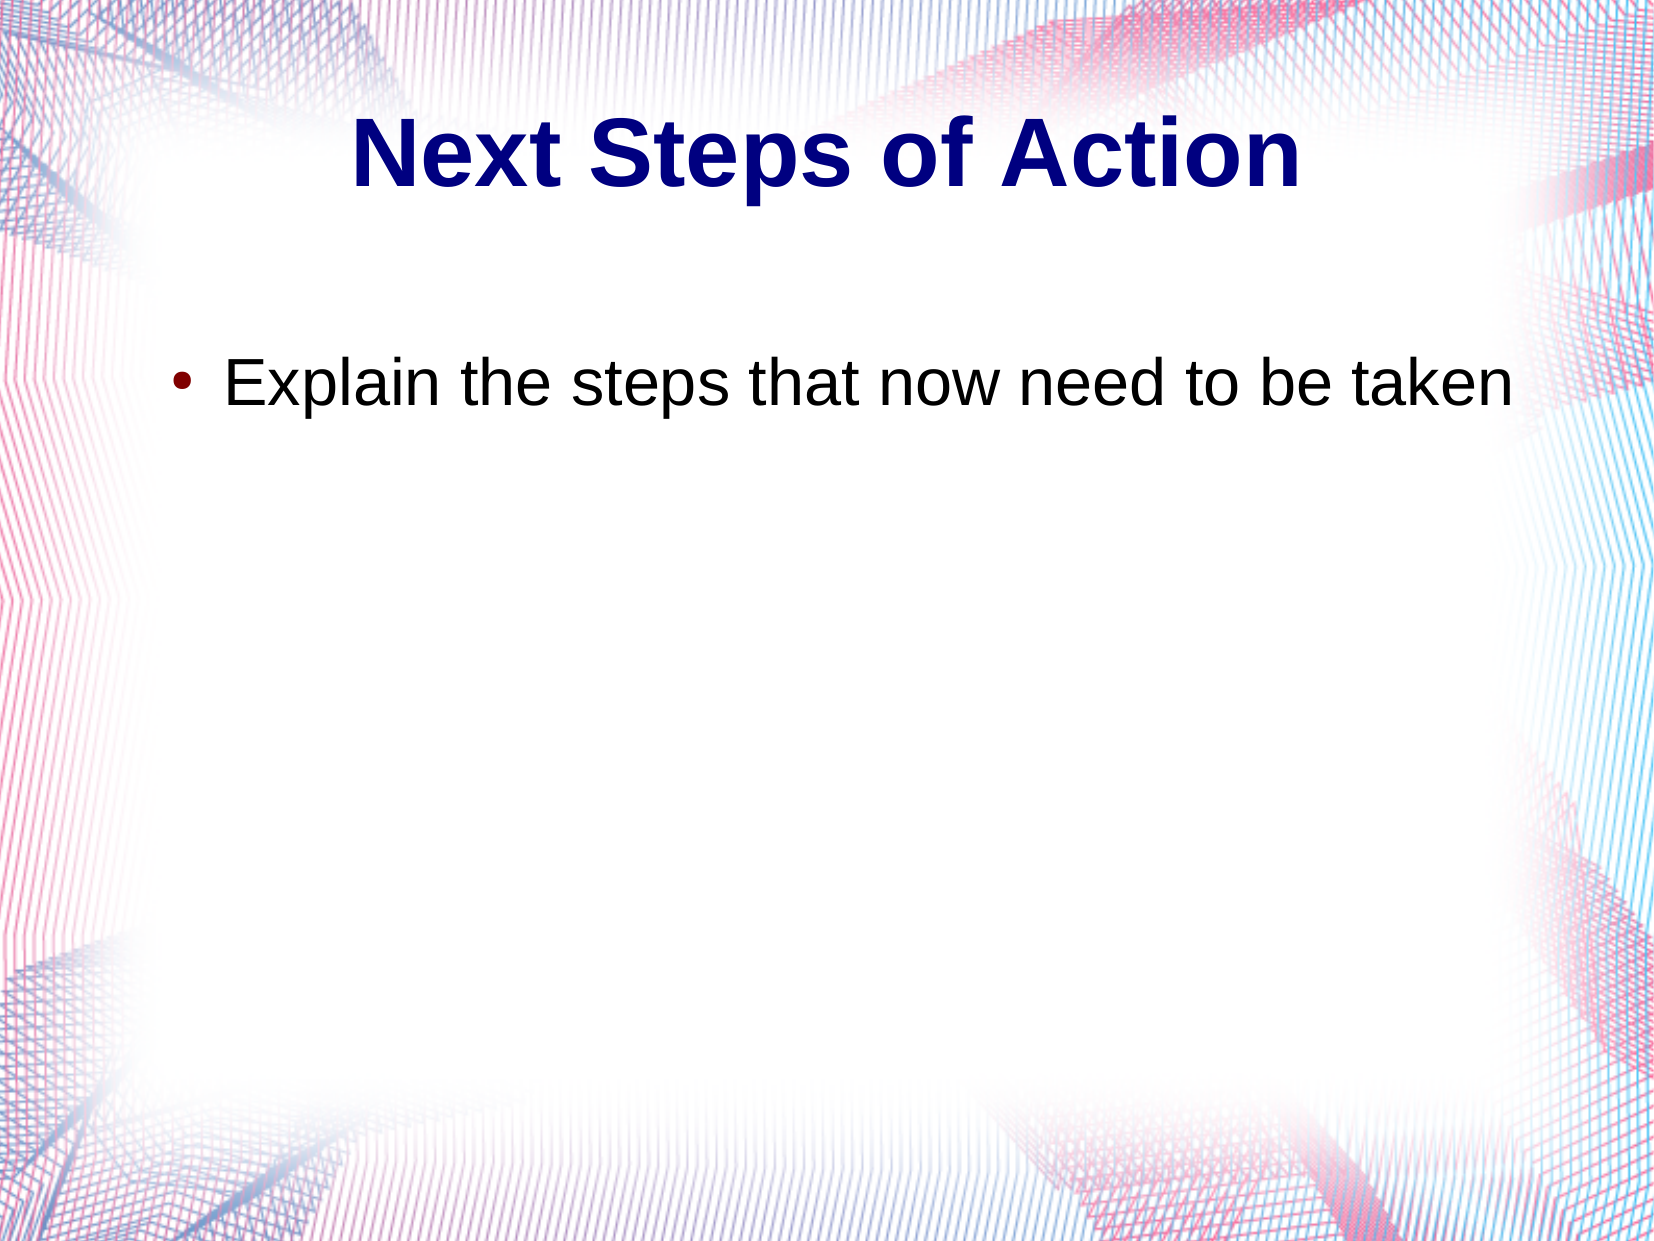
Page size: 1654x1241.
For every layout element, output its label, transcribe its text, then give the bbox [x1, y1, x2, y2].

title Next Steps of Action [82, 49, 1571, 257]
list Explain the steps that now need to be taken [152, 344, 1534, 1127]
picture [0, 0, 1654, 1241]
